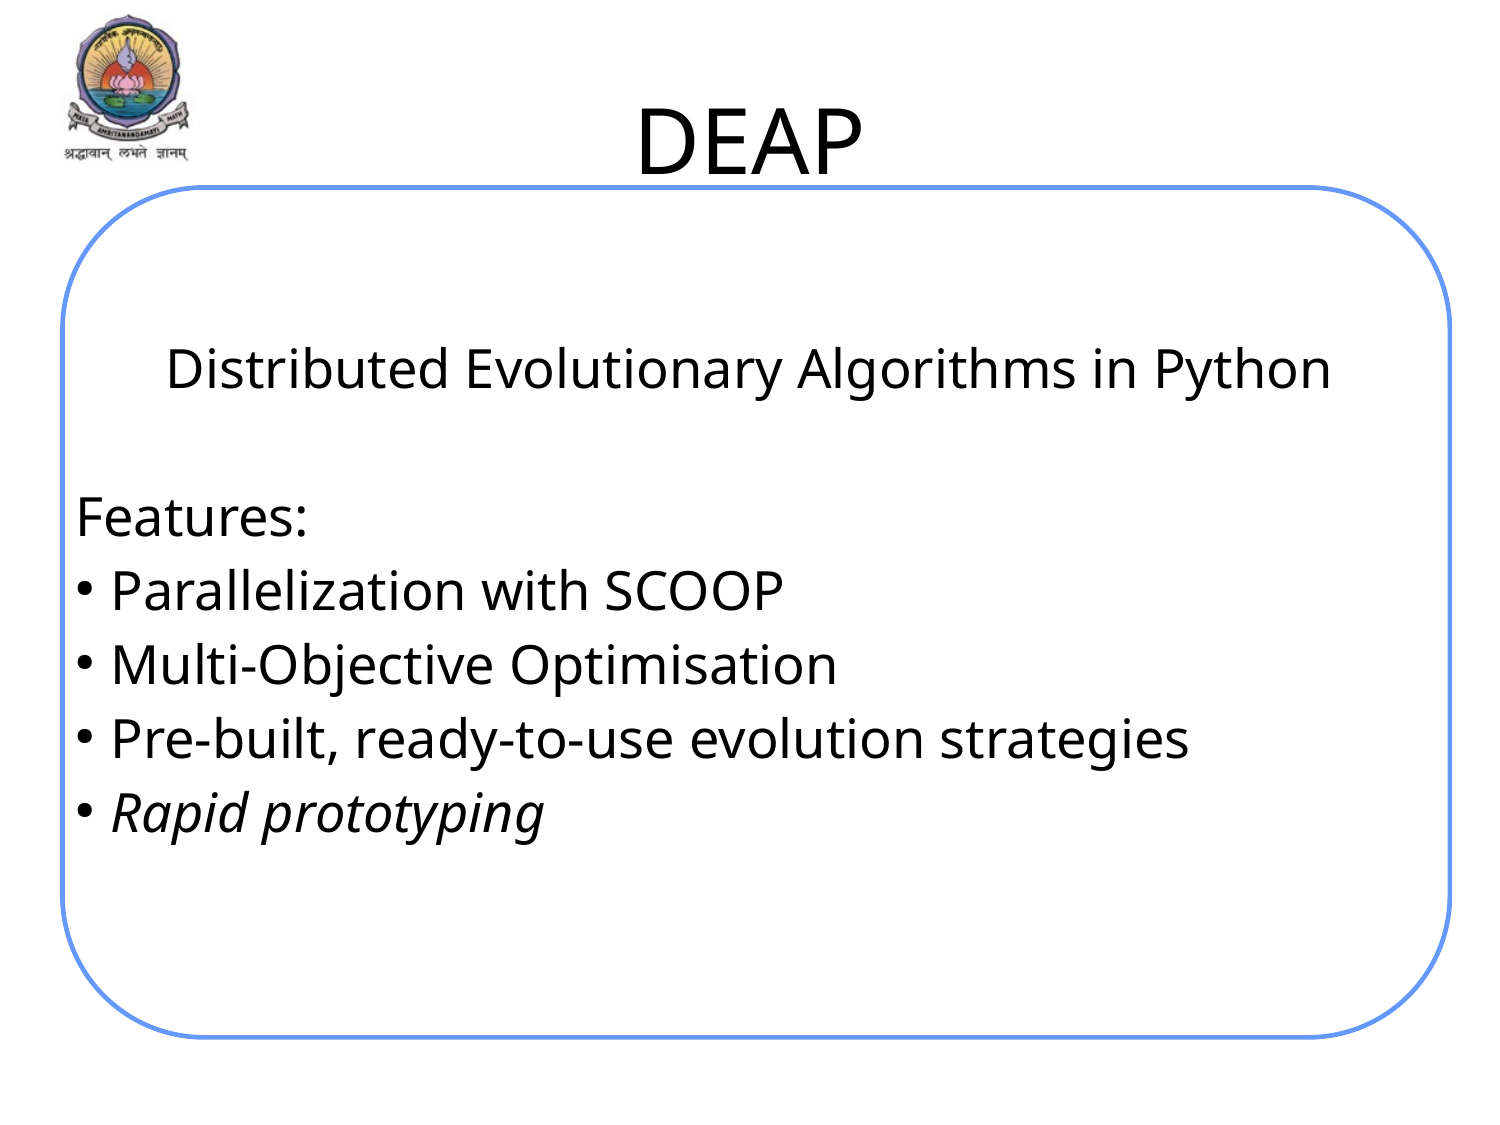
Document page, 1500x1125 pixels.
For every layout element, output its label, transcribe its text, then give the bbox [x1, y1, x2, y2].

picture [62, 12, 193, 163]
subtitle Distributed Evolutionary Algorithms in Python Features: Parallelization with SCOOP Multi-Objective Optimisation Pre-built, ready-to-use evolution strategies Rapid prototyping [75, 263, 1425, 916]
title DEAP [75, 44, 1425, 233]
